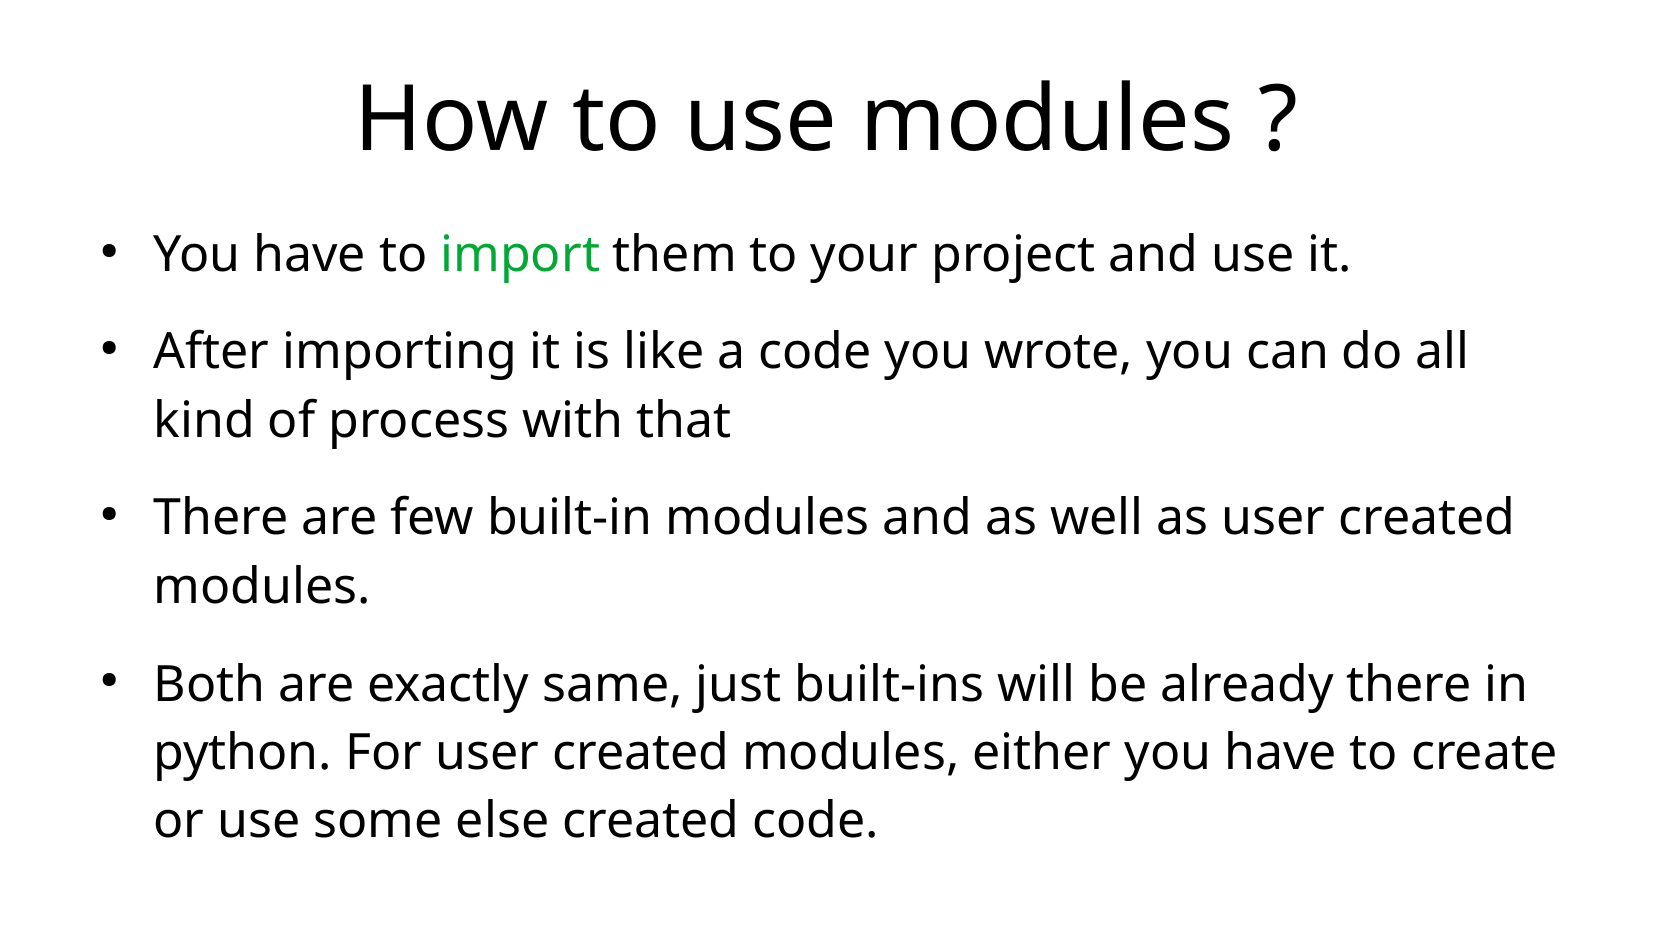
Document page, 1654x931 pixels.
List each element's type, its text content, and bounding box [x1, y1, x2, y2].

title How to use modules ? [82, 37, 1571, 193]
list You have to import them to your project and use it. After importing it is like a code you wrote, you can do all kind of process with that There are few built-in modules and as well as user created modules. Both are exactly same, just built-ins will be already there in python. For user created modules, either you have to create or use some else created code. [82, 217, 1571, 863]
